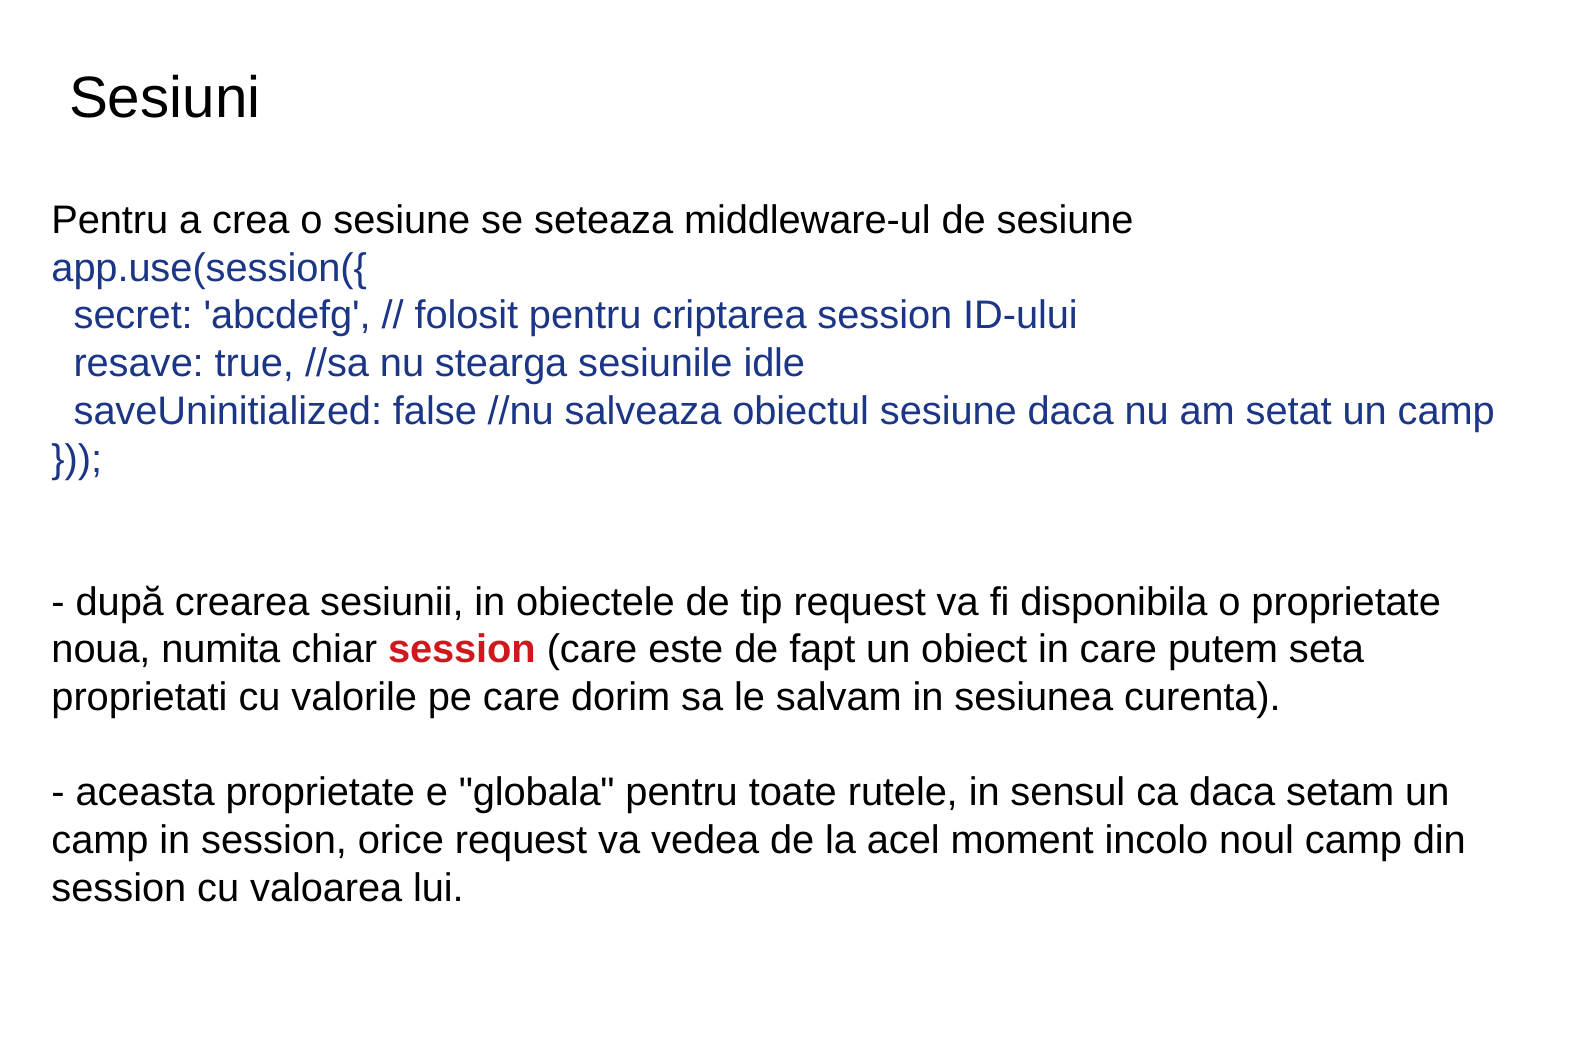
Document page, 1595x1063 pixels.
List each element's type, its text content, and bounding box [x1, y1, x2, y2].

list Pentru a crea o sesiune se seteaza middleware-ul de sesiune app.use(session({ secret: 'abcdefg', // folosit pentru criptarea session ID-ului resave: true, //sa nu stearga sesiunile idle saveUninitialized: false //nu salveaza obiectul sesiune daca nu am setat un camp })); - după crearea sesiunii, in obiectele de tip request va fi disponibila o proprietate noua, numita chiar session (care este de fapt un obiect in care putem seta proprietati cu valorile pe care dorim sa le salvam in sesiunea curenta). - aceasta proprietate e "globala" pentru toate rutele, in sensul ca daca setam un camp in session, orice request va vedea de la acel moment incolo noul camp din session cu valoarea lui. [36, 178, 1523, 968]
title Sesiuni [54, 44, 1540, 163]
